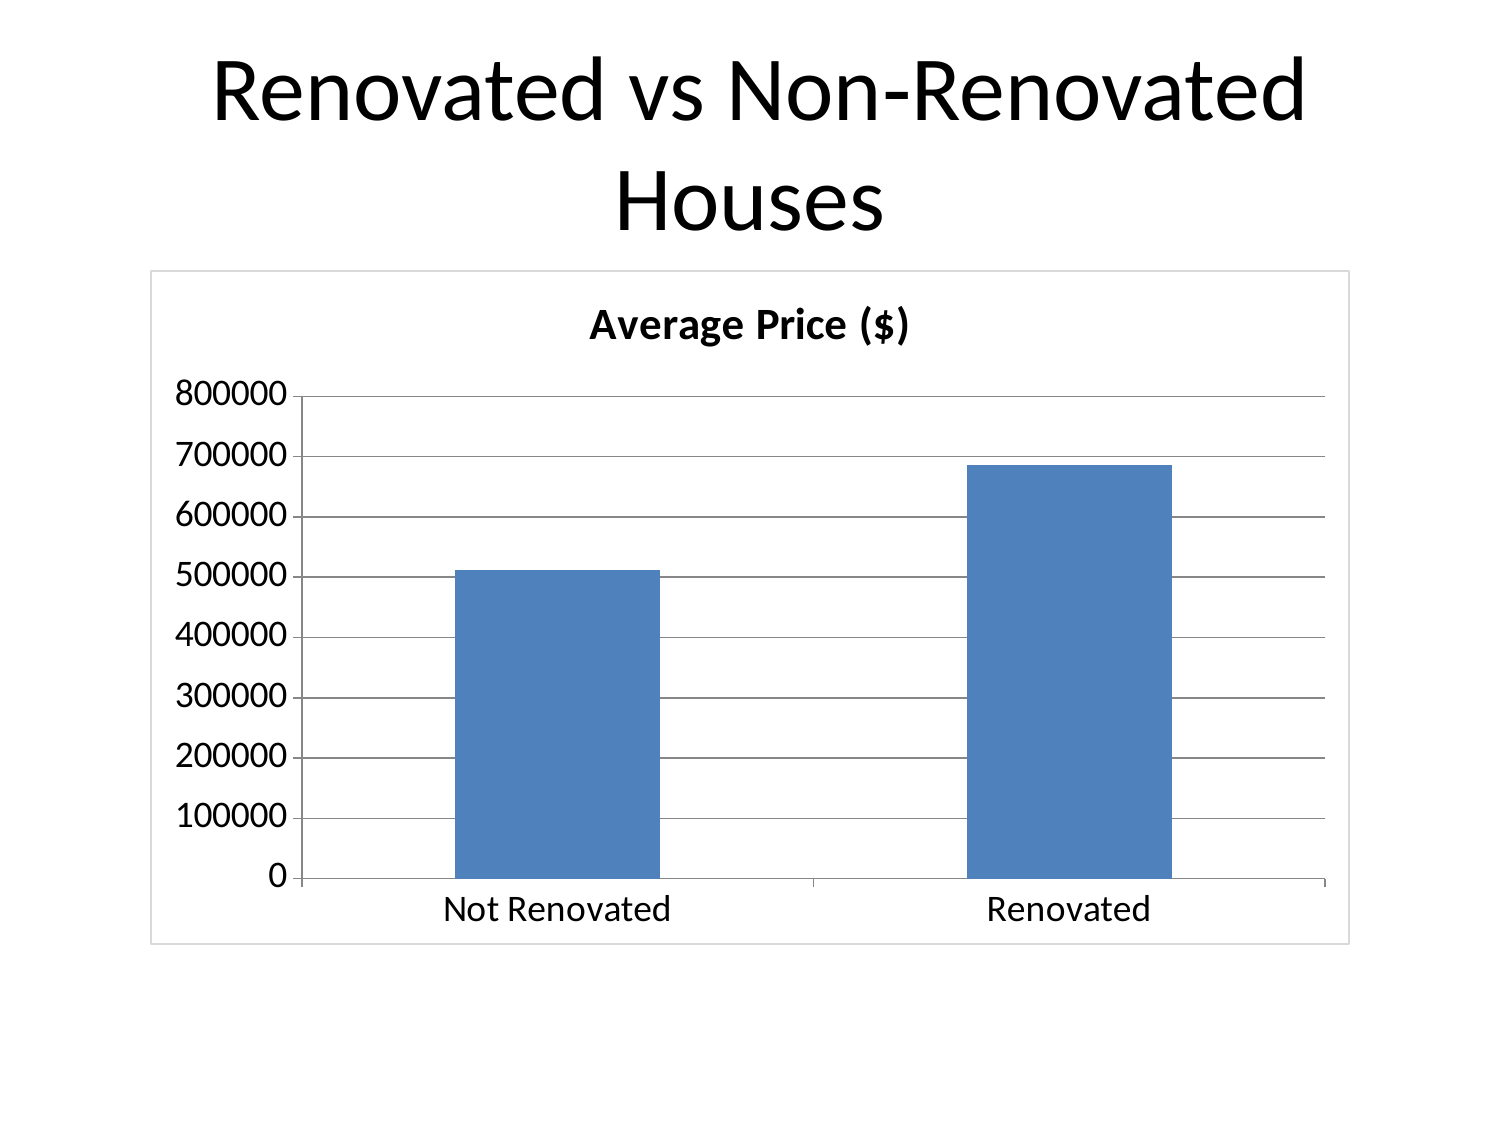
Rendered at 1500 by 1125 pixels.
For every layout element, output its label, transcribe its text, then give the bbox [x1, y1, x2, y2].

title Renovated vs Non‑Renovated Houses [75, 45, 1425, 233]
chart [150, 270, 1350, 945]
